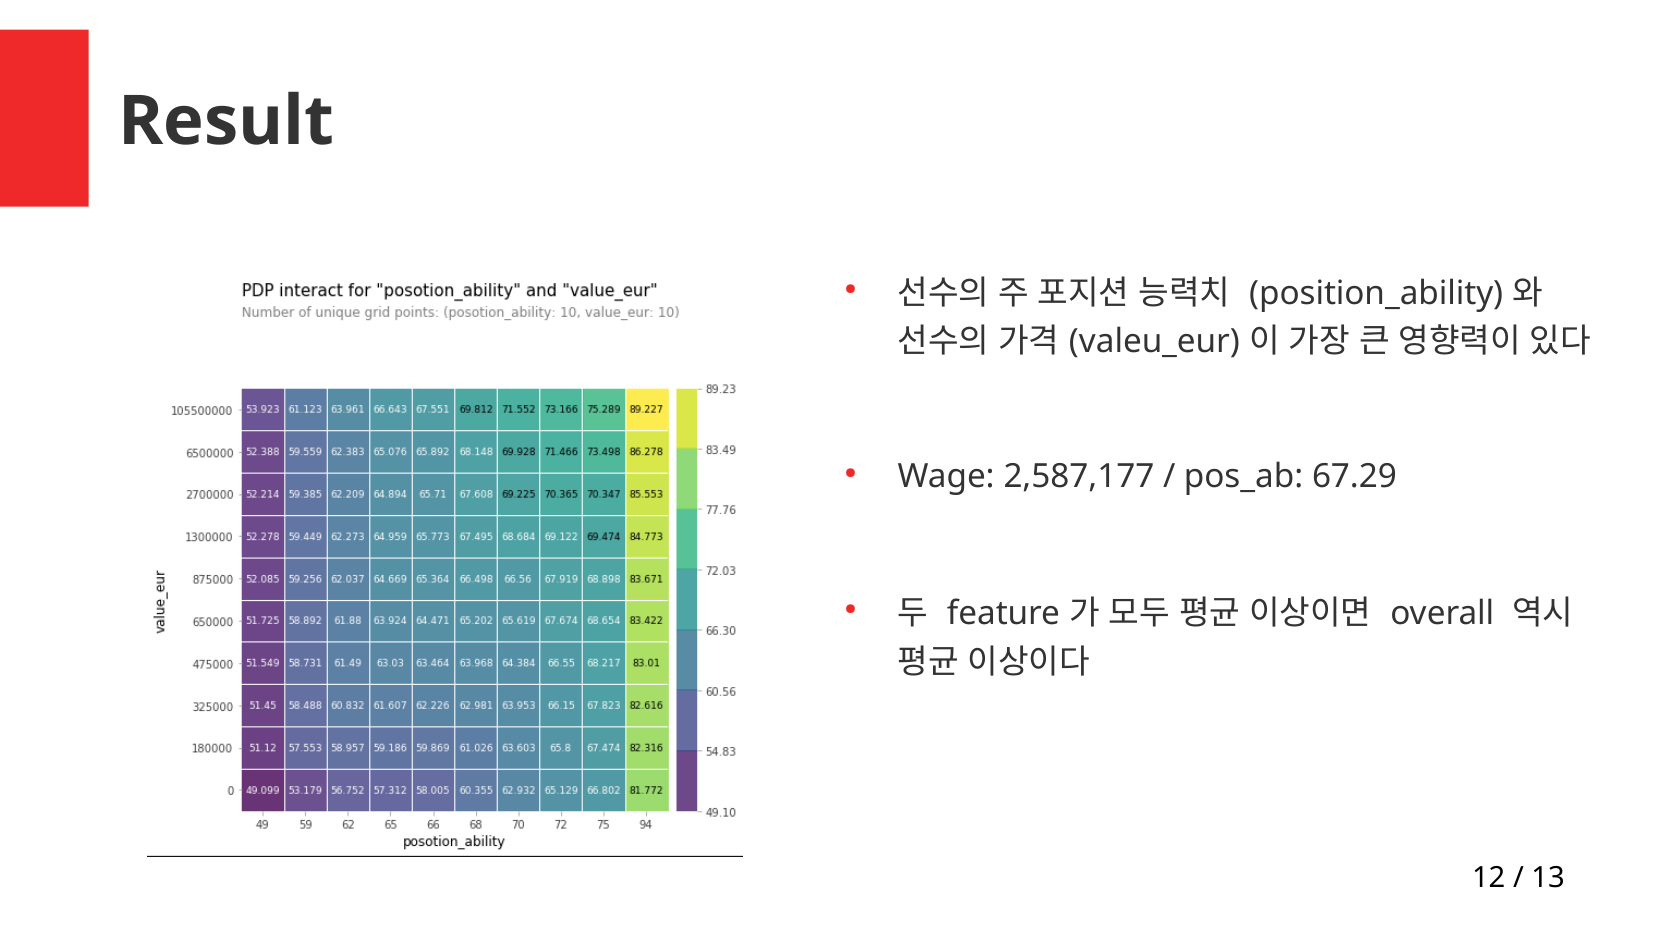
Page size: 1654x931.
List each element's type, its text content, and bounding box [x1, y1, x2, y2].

title Result [118, 29, 1595, 207]
picture [147, 244, 743, 857]
list 선수의 주 포지션 능력치 (position_ability)와 선수의 가격(valeu_eur)이 가장 큰 영향력이 있다 Wage: 2,587,177 / pos_ab: 67.29 두 feature가 모두 평균 이상이면 overall 역시 평균 이상이다 [826, 265, 1595, 886]
